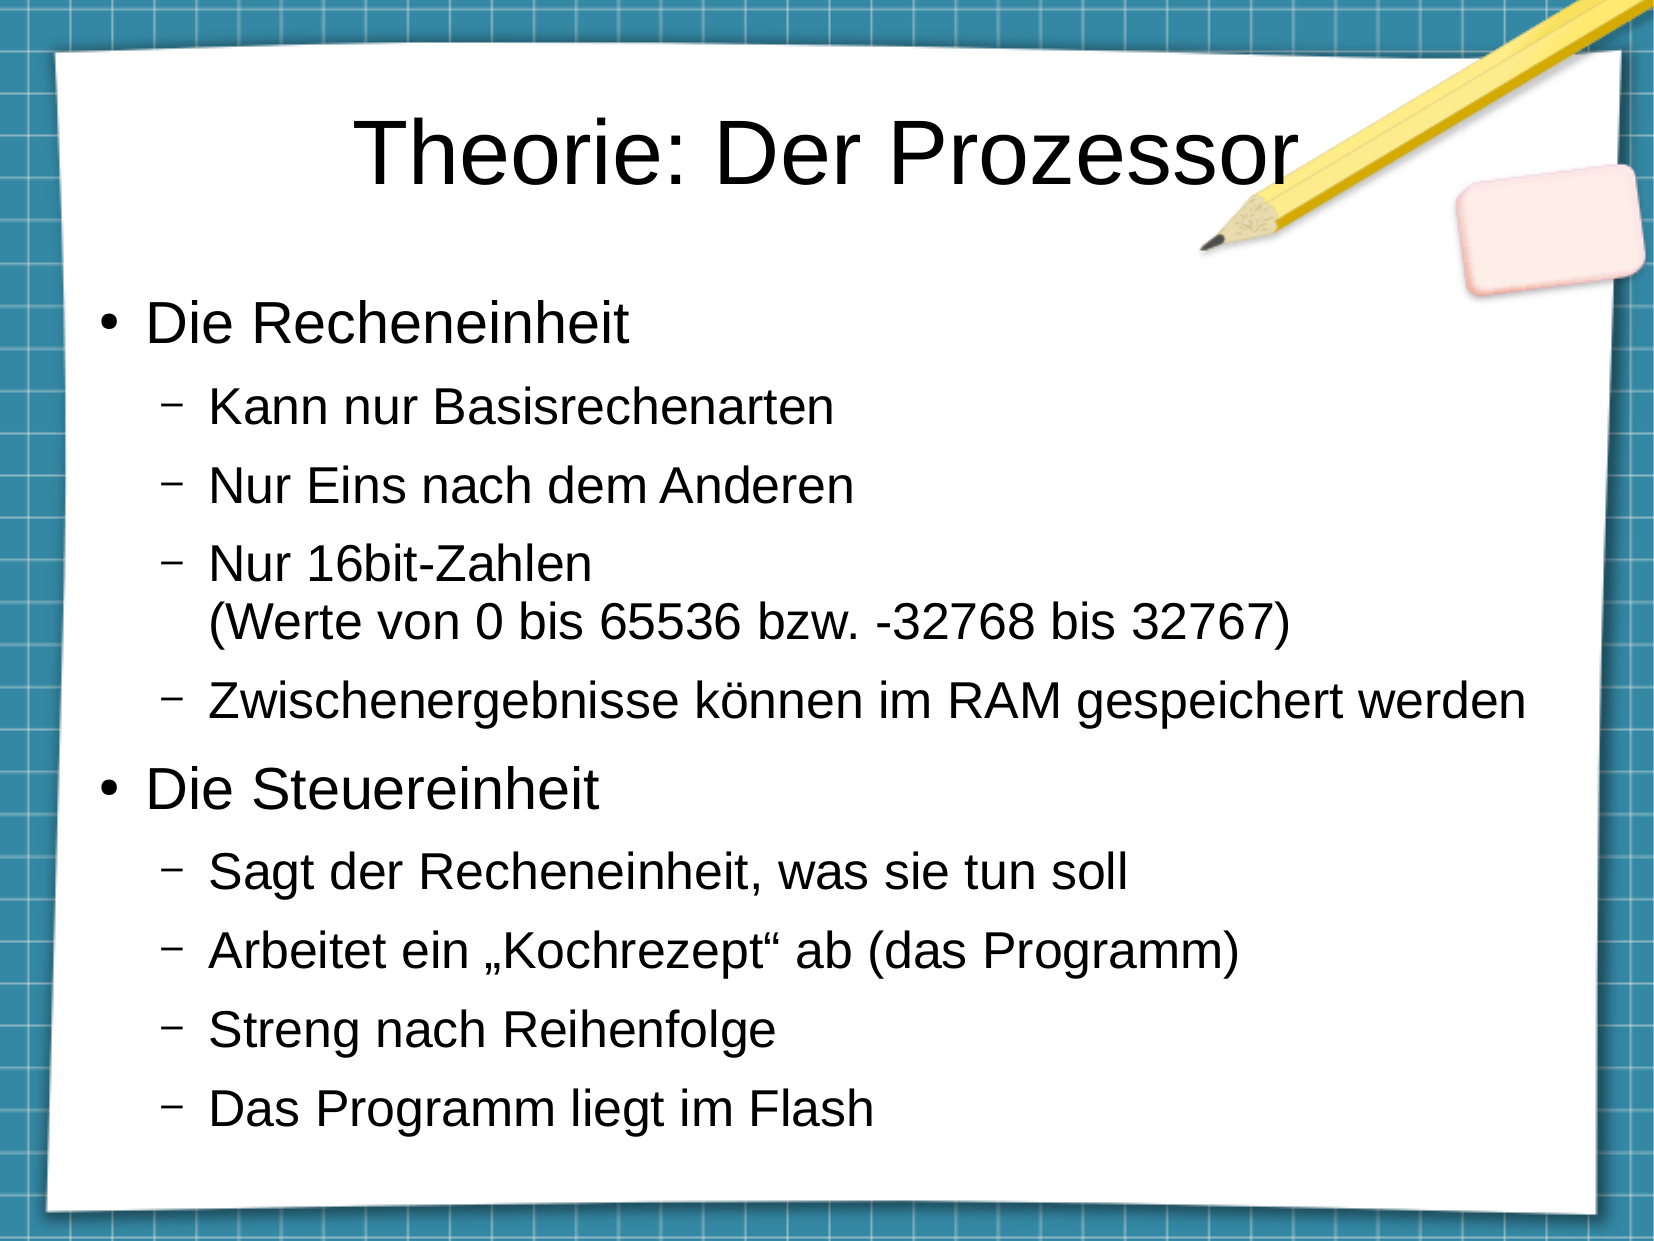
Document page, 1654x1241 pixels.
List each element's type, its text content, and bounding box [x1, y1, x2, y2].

title Theorie: Der Prozessor [82, 49, 1571, 257]
picture [0, 0, 1654, 1241]
list Die Recheneinheit Kann nur Basisrechenarten Nur Eins nach dem Anderen Nur 16bit-Zahlen (Werte von 0 bis 65536 bzw. -32768 bis 32767) Zwischenergebnisse können im RAM gespeichert werden Die Steuereinheit Sagt der Recheneinheit, was sie tun soll Arbeitet ein „Kochrezept“ ab (das Programm) Streng nach Reihenfolge Das Programm liegt im Flash [82, 290, 1571, 1146]
